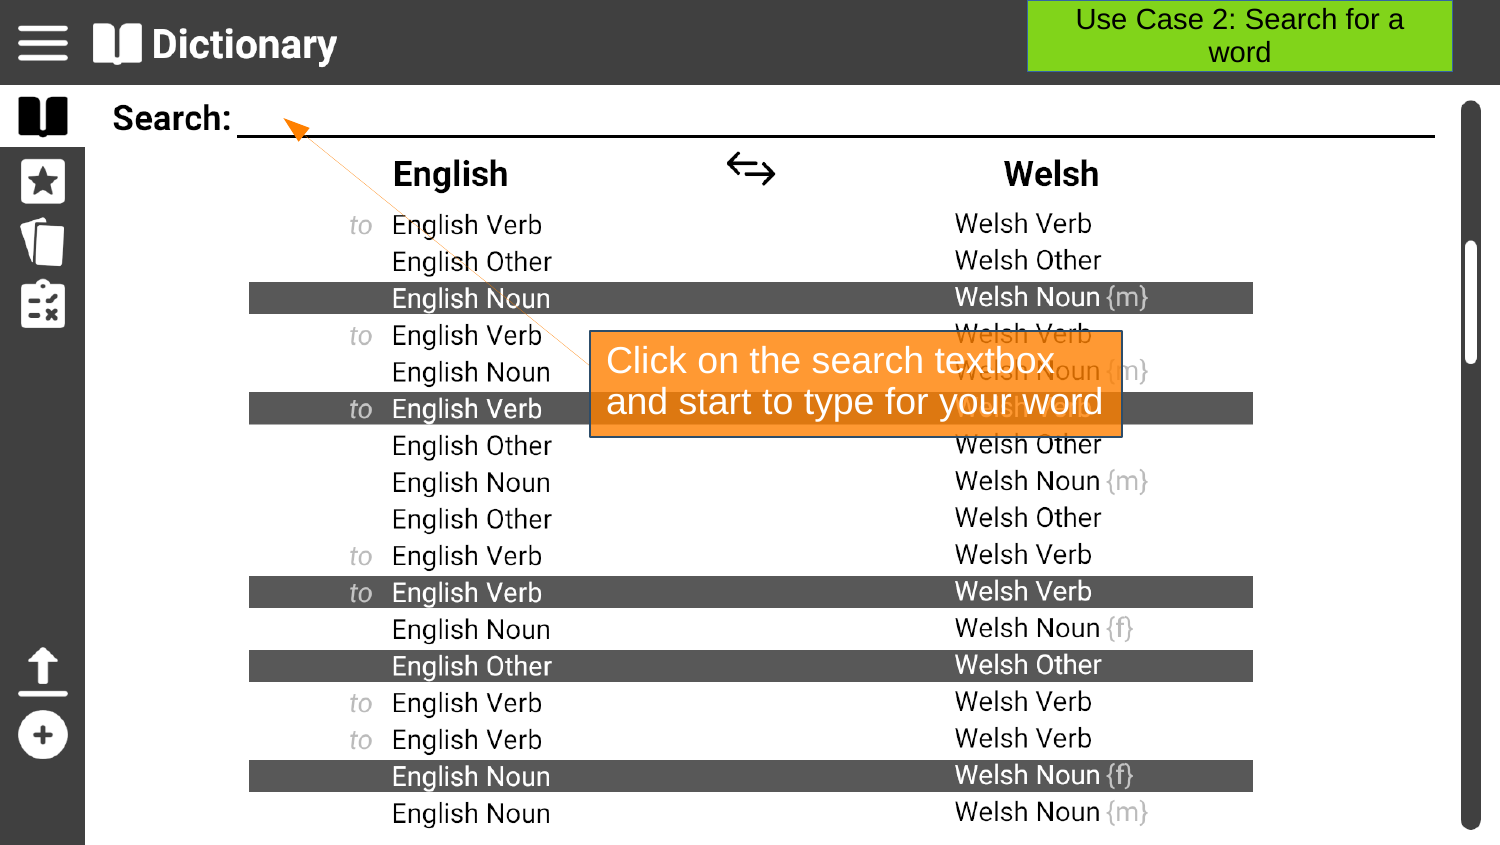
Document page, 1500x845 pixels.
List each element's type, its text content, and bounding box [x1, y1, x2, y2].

text_box Use Case 2: Search for a word [1027, 0, 1453, 72]
picture [0, 0, 1500, 845]
text_box Click on the search textbox and start to type for your word [590, 330, 1123, 438]
